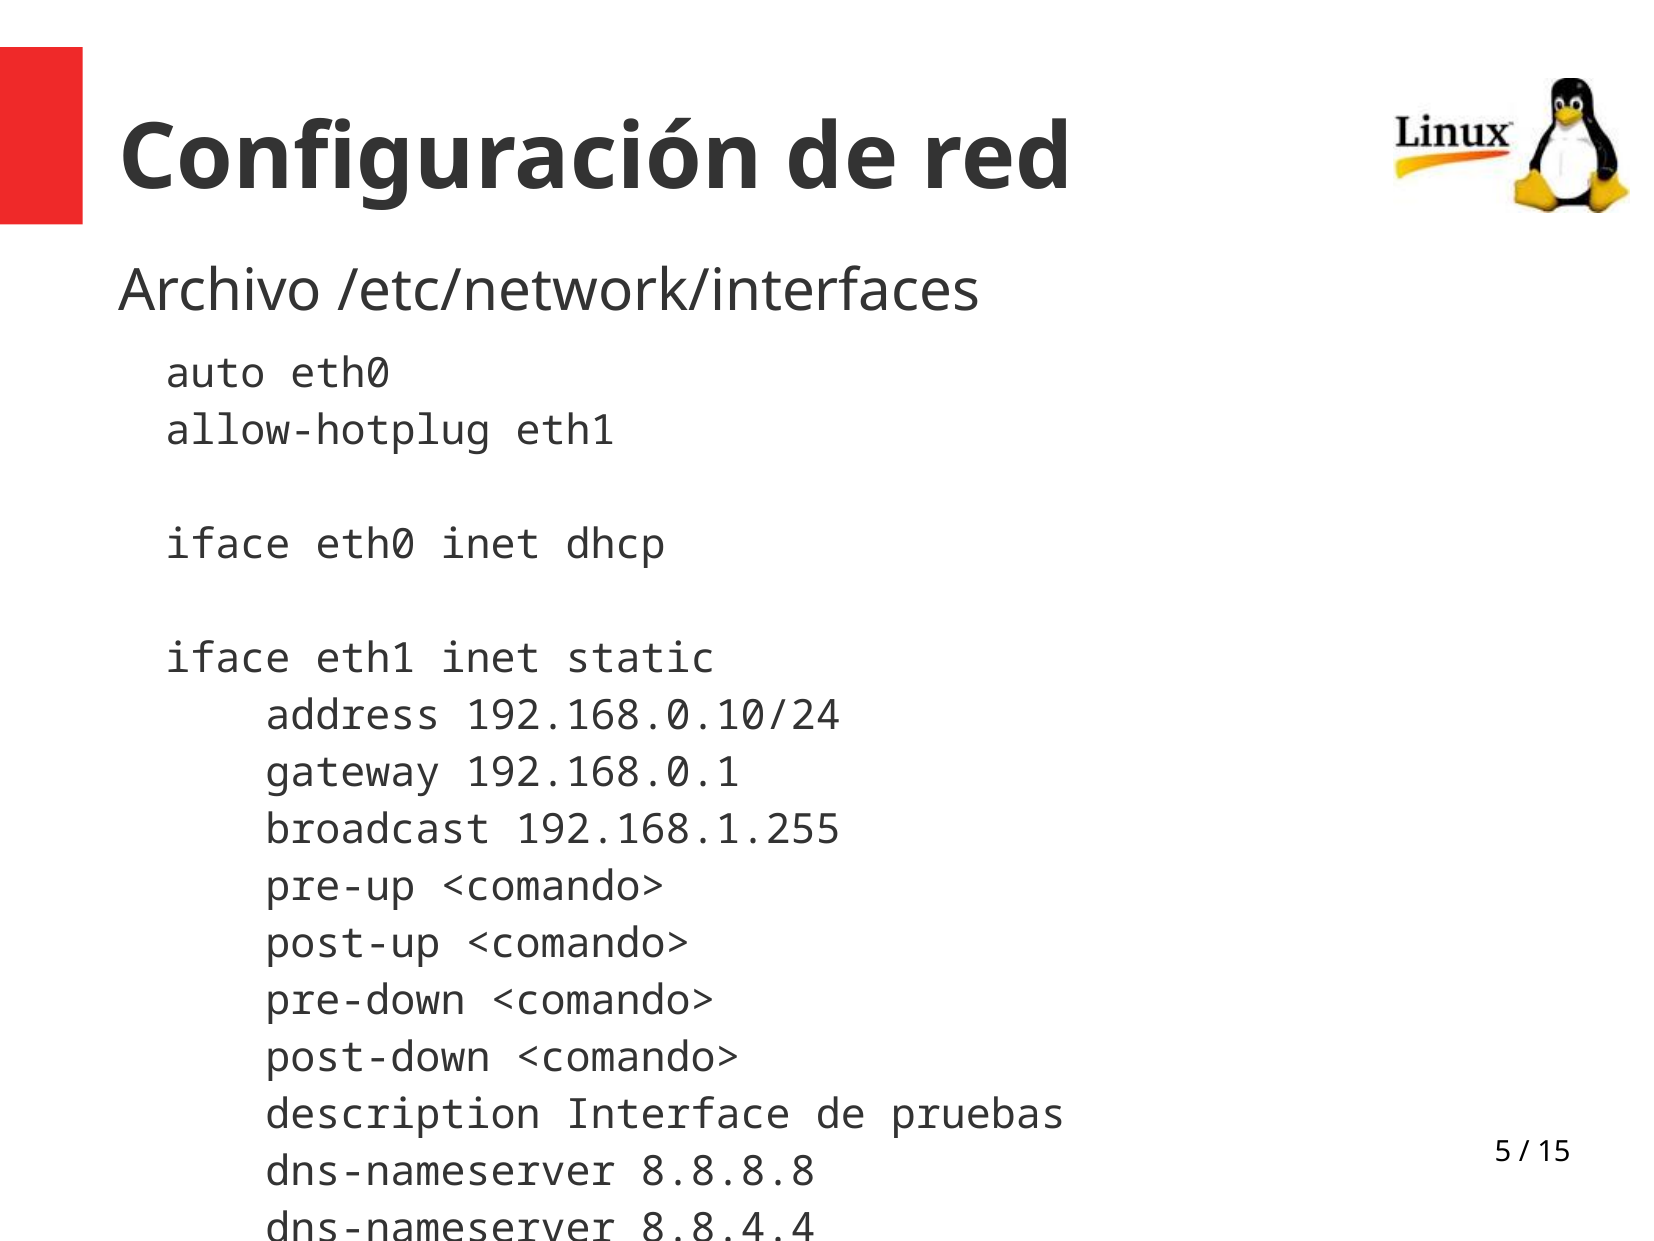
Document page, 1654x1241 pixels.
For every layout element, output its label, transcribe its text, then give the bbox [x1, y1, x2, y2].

list auto eth0 allow-hotplug eth1 iface eth0 inet dhcp iface eth1 inet static address 192.168.0.10/24 gateway 192.168.0.1 broadcast 192.168.1.255 pre-up <comando> post-up <comando> pre-down <comando> post-down <comando> description Interface de pruebas dns-nameserver 8.8.8.8 dns-nameserver 8.8.4.4 dns-search mi.dominio [165, 342, 1465, 1205]
list Archivo /etc/network/interfaces [118, 248, 1536, 343]
picture [1393, 78, 1630, 213]
title Configuración de red [118, 49, 1571, 257]
